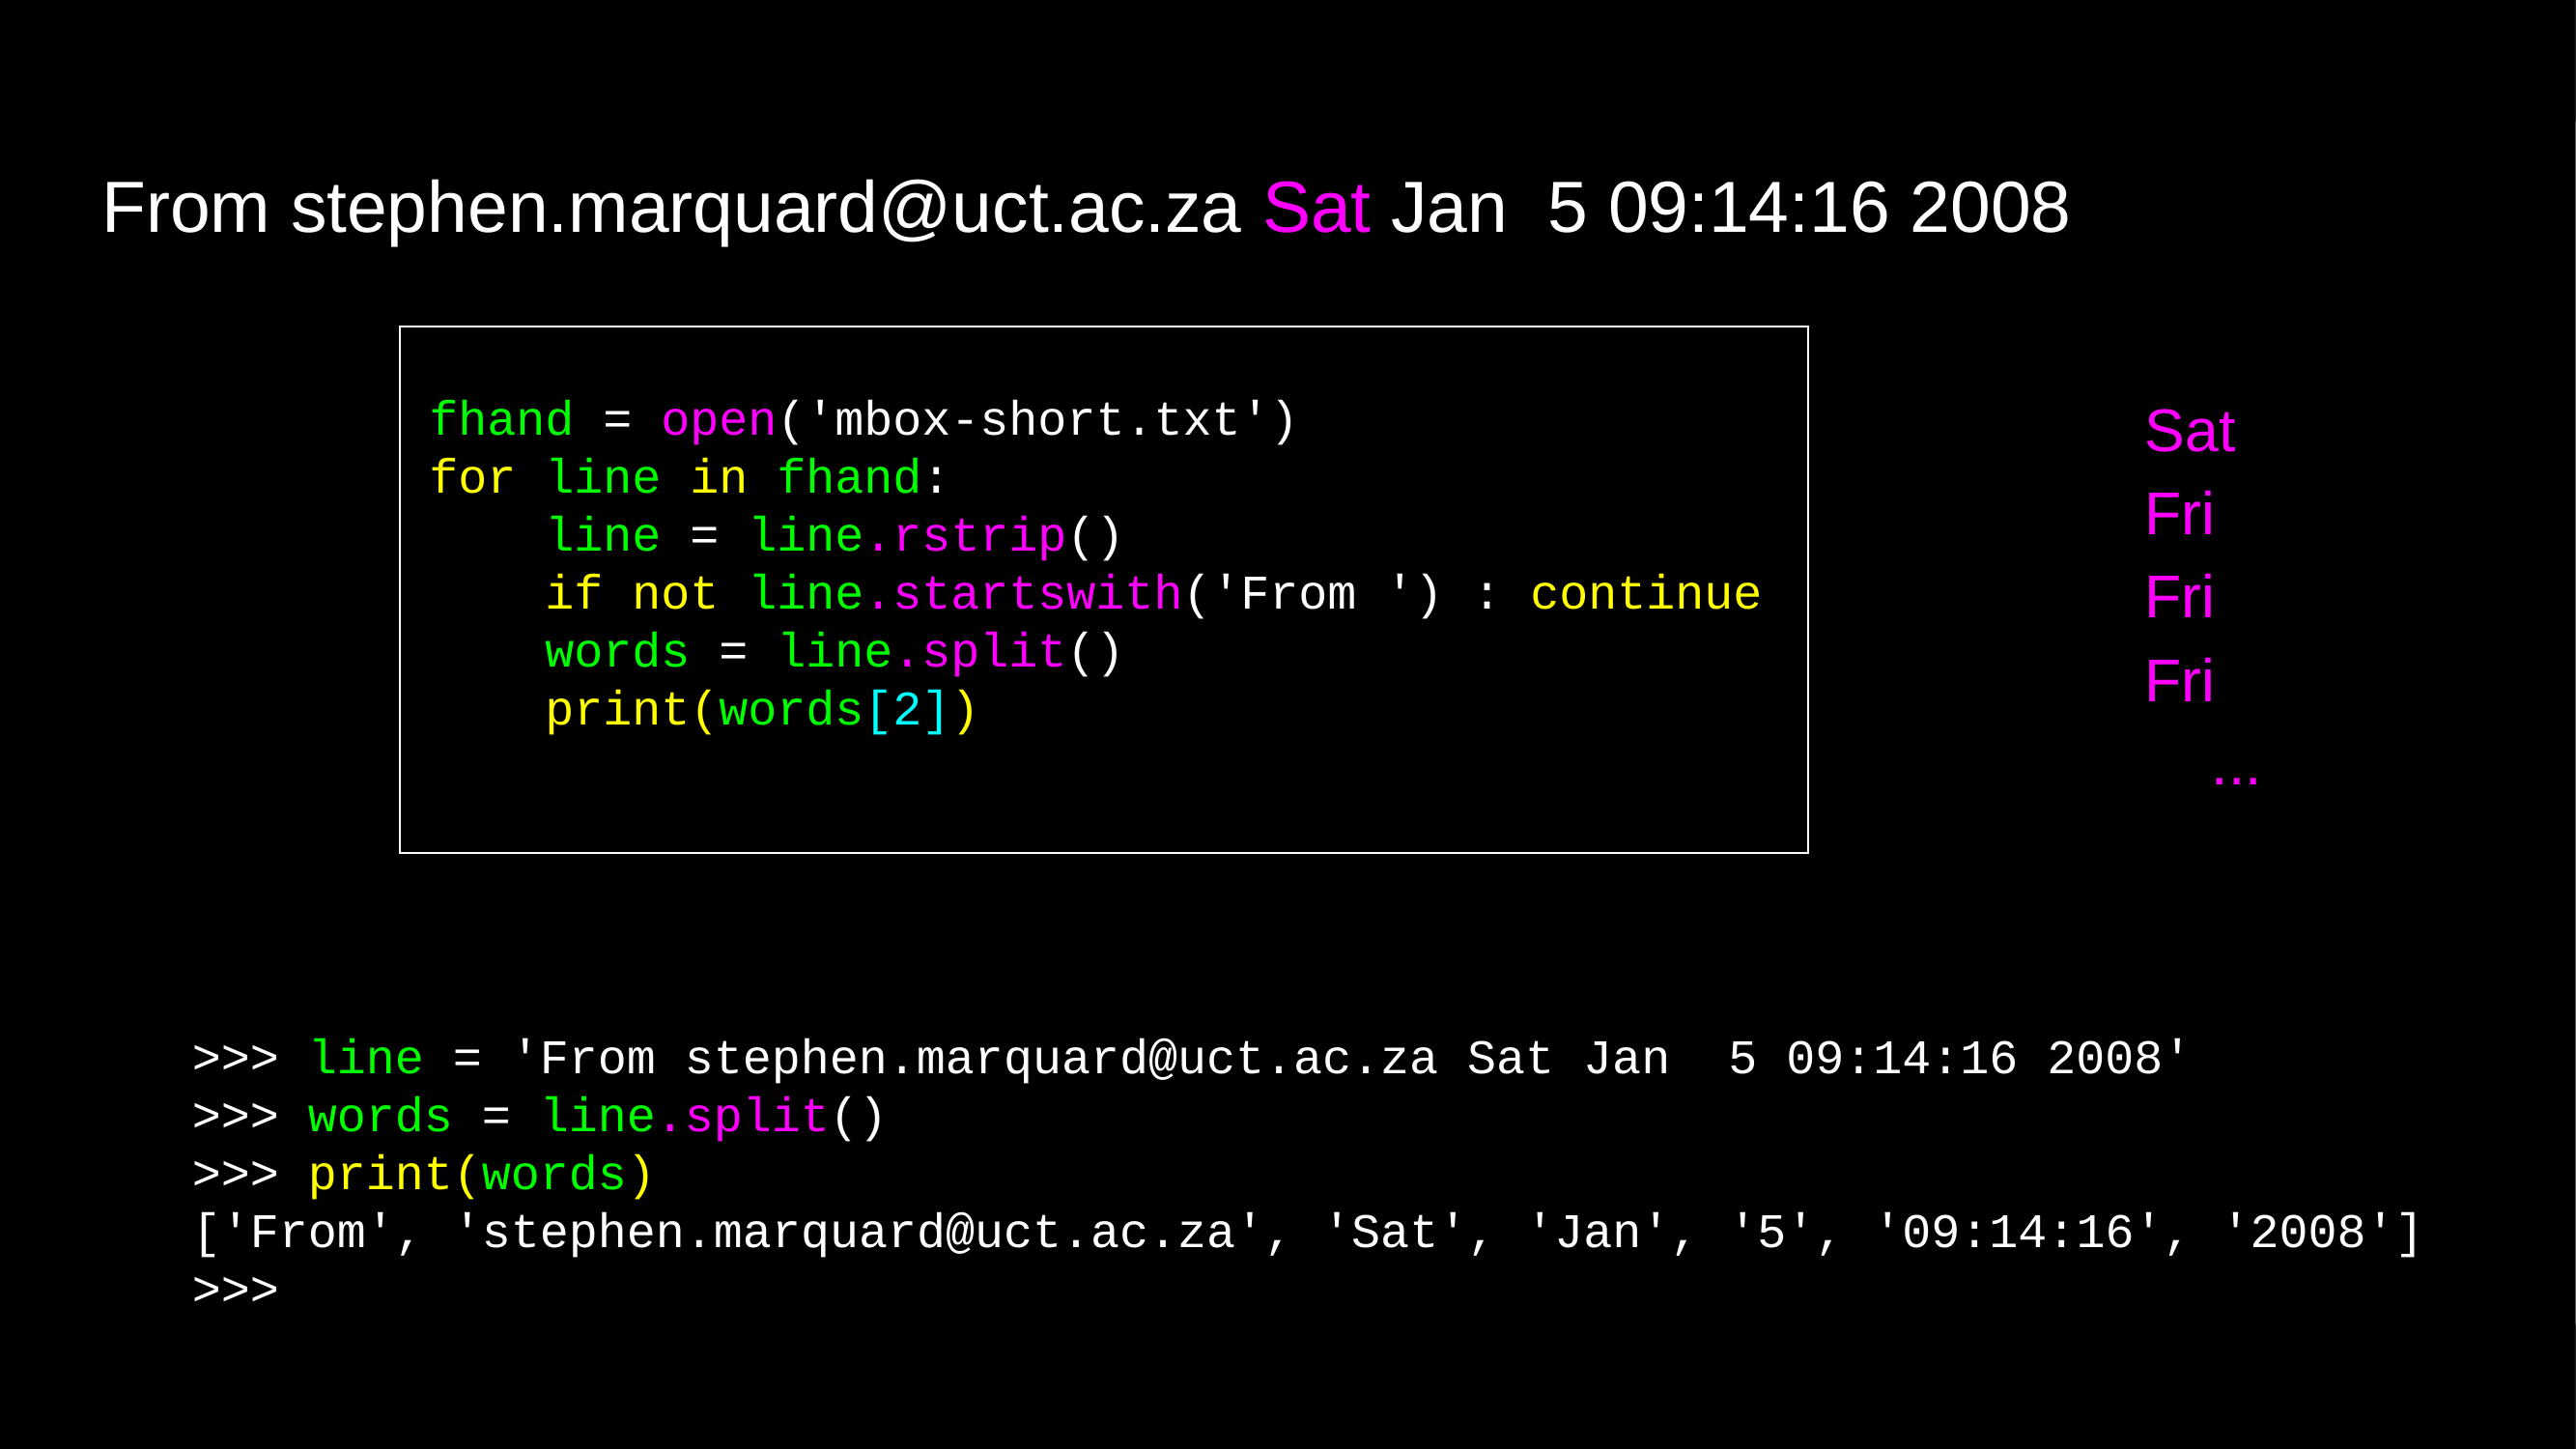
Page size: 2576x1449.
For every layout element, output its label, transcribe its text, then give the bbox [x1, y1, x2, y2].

text_box >>> line = 'From stephen.marquard@uct.ac.za Sat Jan 5 09:14:16 2008' >>> words = line.split() >>> print(words) ['From', 'stephen.marquard@uct.ac.za', 'Sat', 'Jan', '5', '09:14:16', '2008'] >>> [191, 951, 2455, 1390]
text_box fhand = open('mbox-short.txt') for line in fhand: line = line.rstrip() if not line.startswith('From ') : continue words = line.split() print(words[2]) [400, 326, 1809, 853]
text_box From stephen.marquard@uct.ac.za Sat Jan 5 09:14:16 2008 [101, 150, 2173, 257]
text_box Sat Fri Fri Fri ... [2144, 369, 2275, 809]
